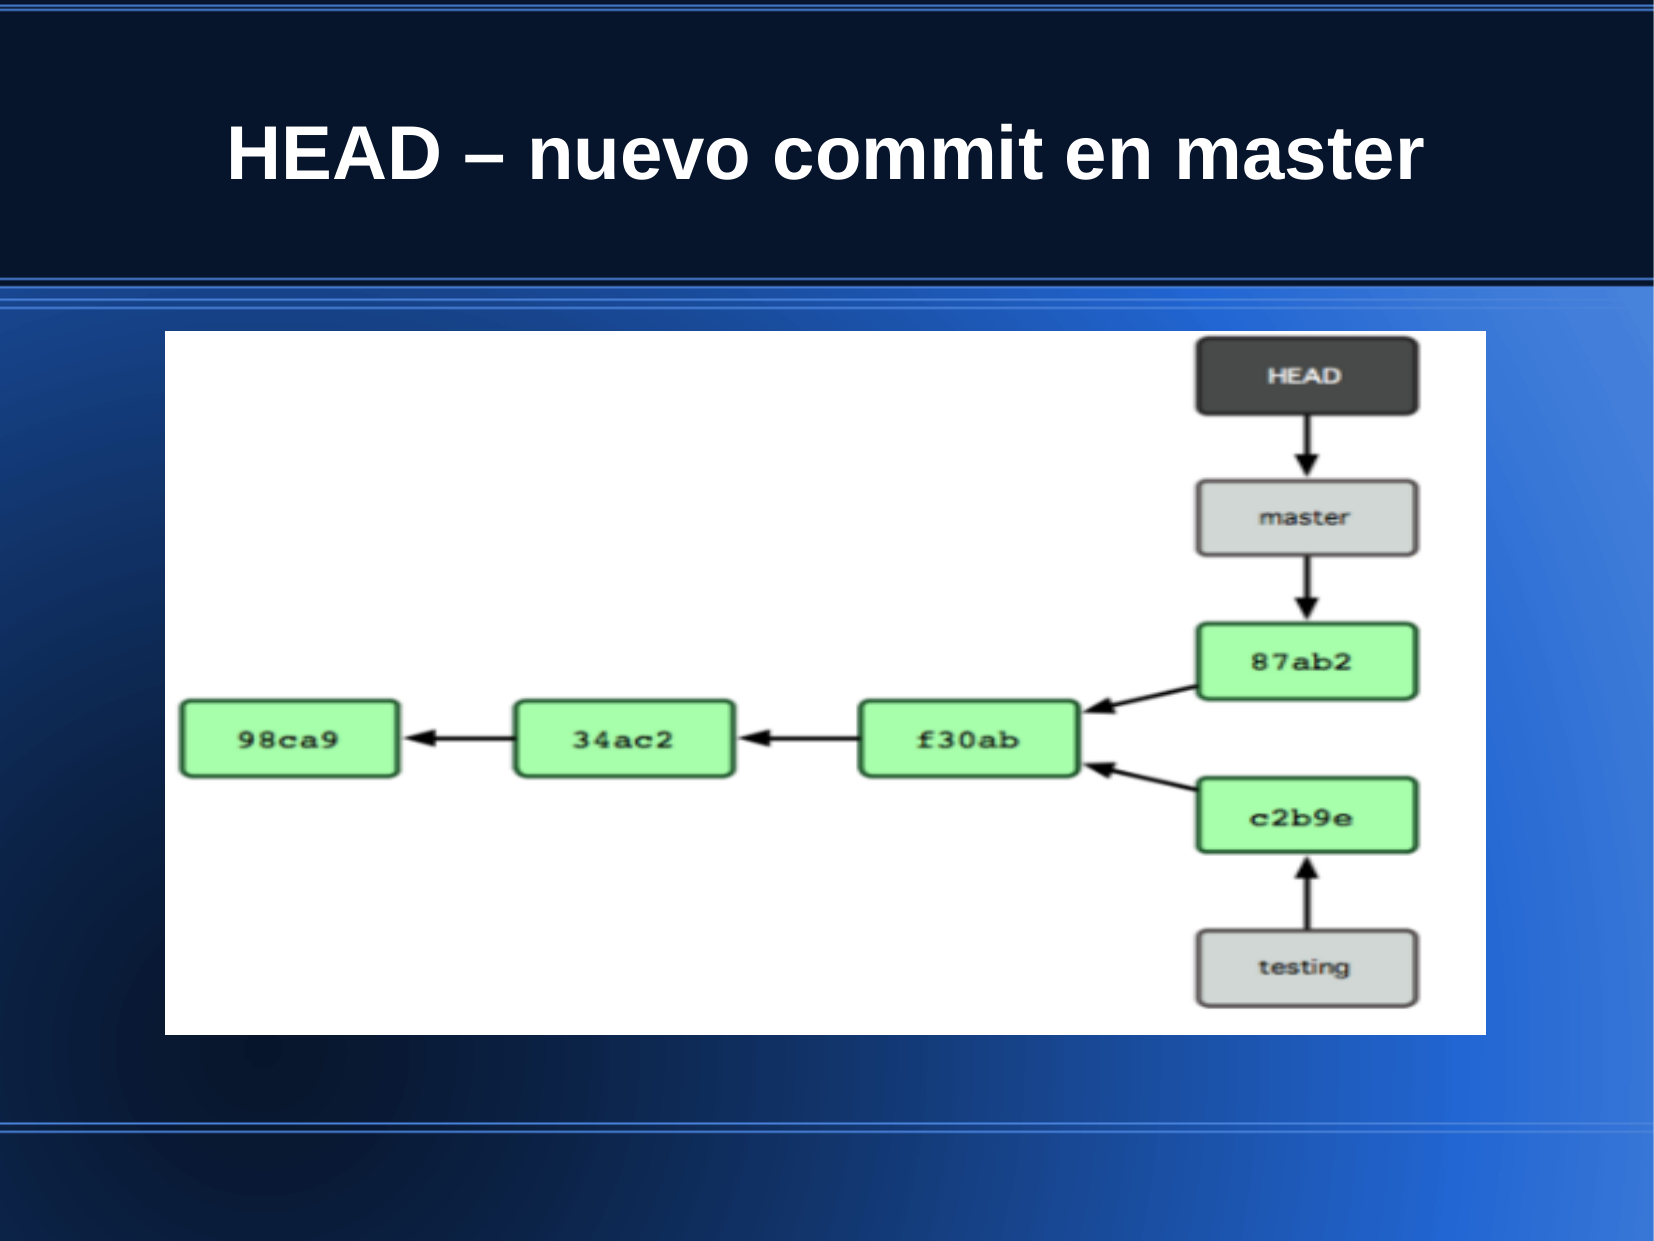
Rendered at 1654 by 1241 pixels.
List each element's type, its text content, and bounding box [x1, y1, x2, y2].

picture [0, 0, 1654, 1241]
title HEAD – nuevo commit en master [82, 49, 1571, 257]
